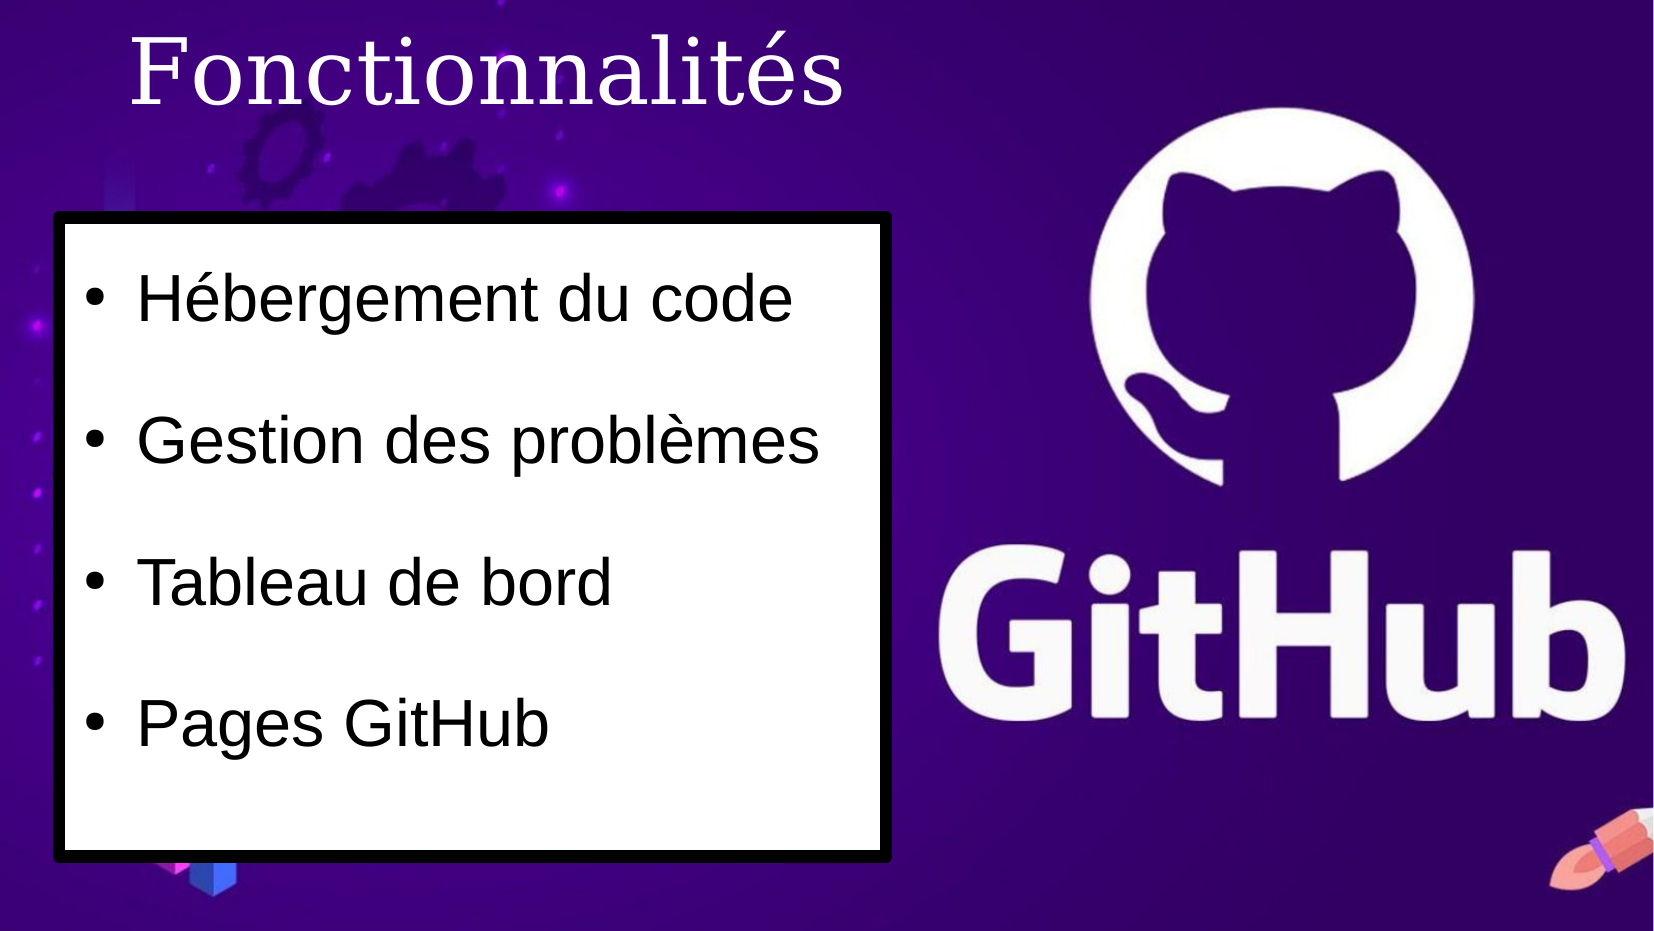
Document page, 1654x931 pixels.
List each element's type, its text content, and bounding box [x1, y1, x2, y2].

list Hébergement du code Gestion des problèmes Tableau de bord Pages GitHub [59, 217, 886, 857]
title Fonctionnalités [0, 0, 975, 156]
picture [0, 0, 1654, 931]
